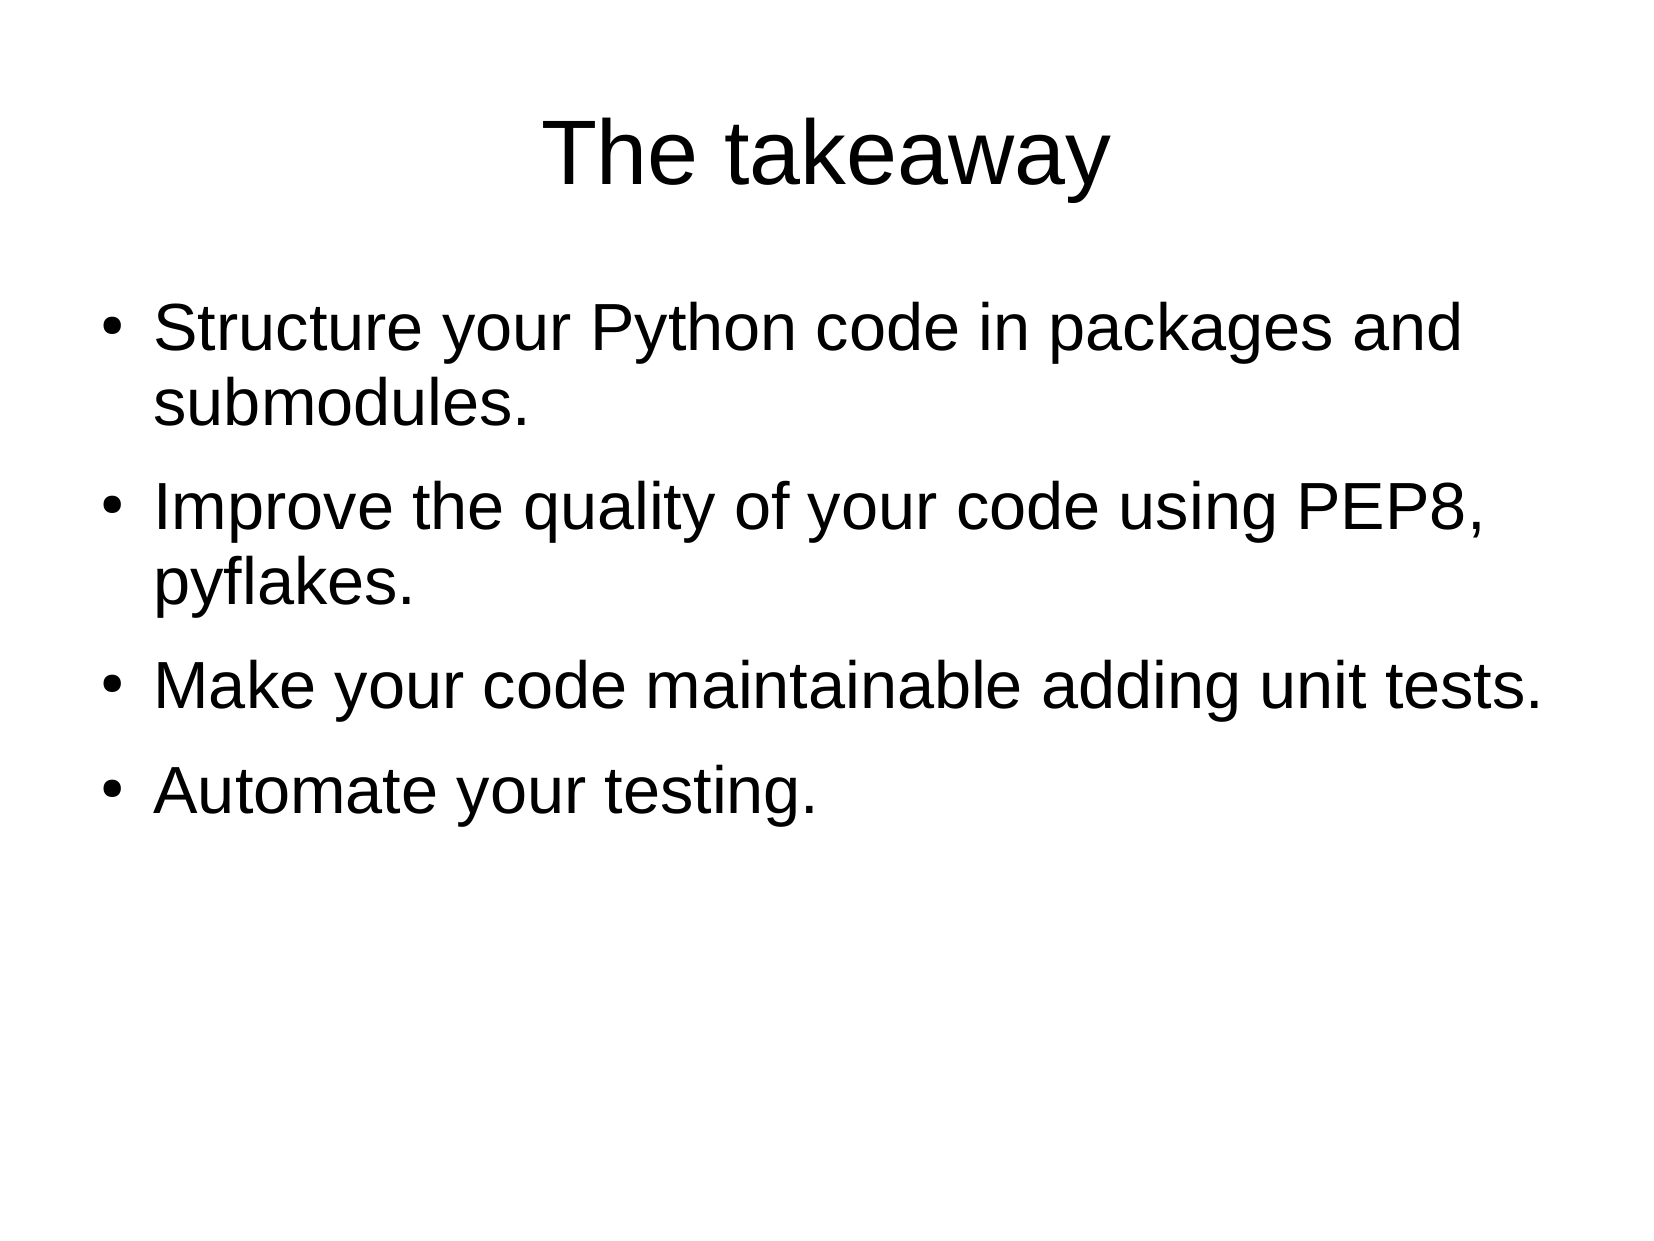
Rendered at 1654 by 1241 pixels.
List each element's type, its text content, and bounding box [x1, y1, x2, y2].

title The takeaway [82, 49, 1571, 257]
list Structure your Python code in packages and submodules. Improve the quality of your code using PEP8, pyflakes. Make your code maintainable adding unit tests. Automate your testing. [82, 290, 1571, 1010]
